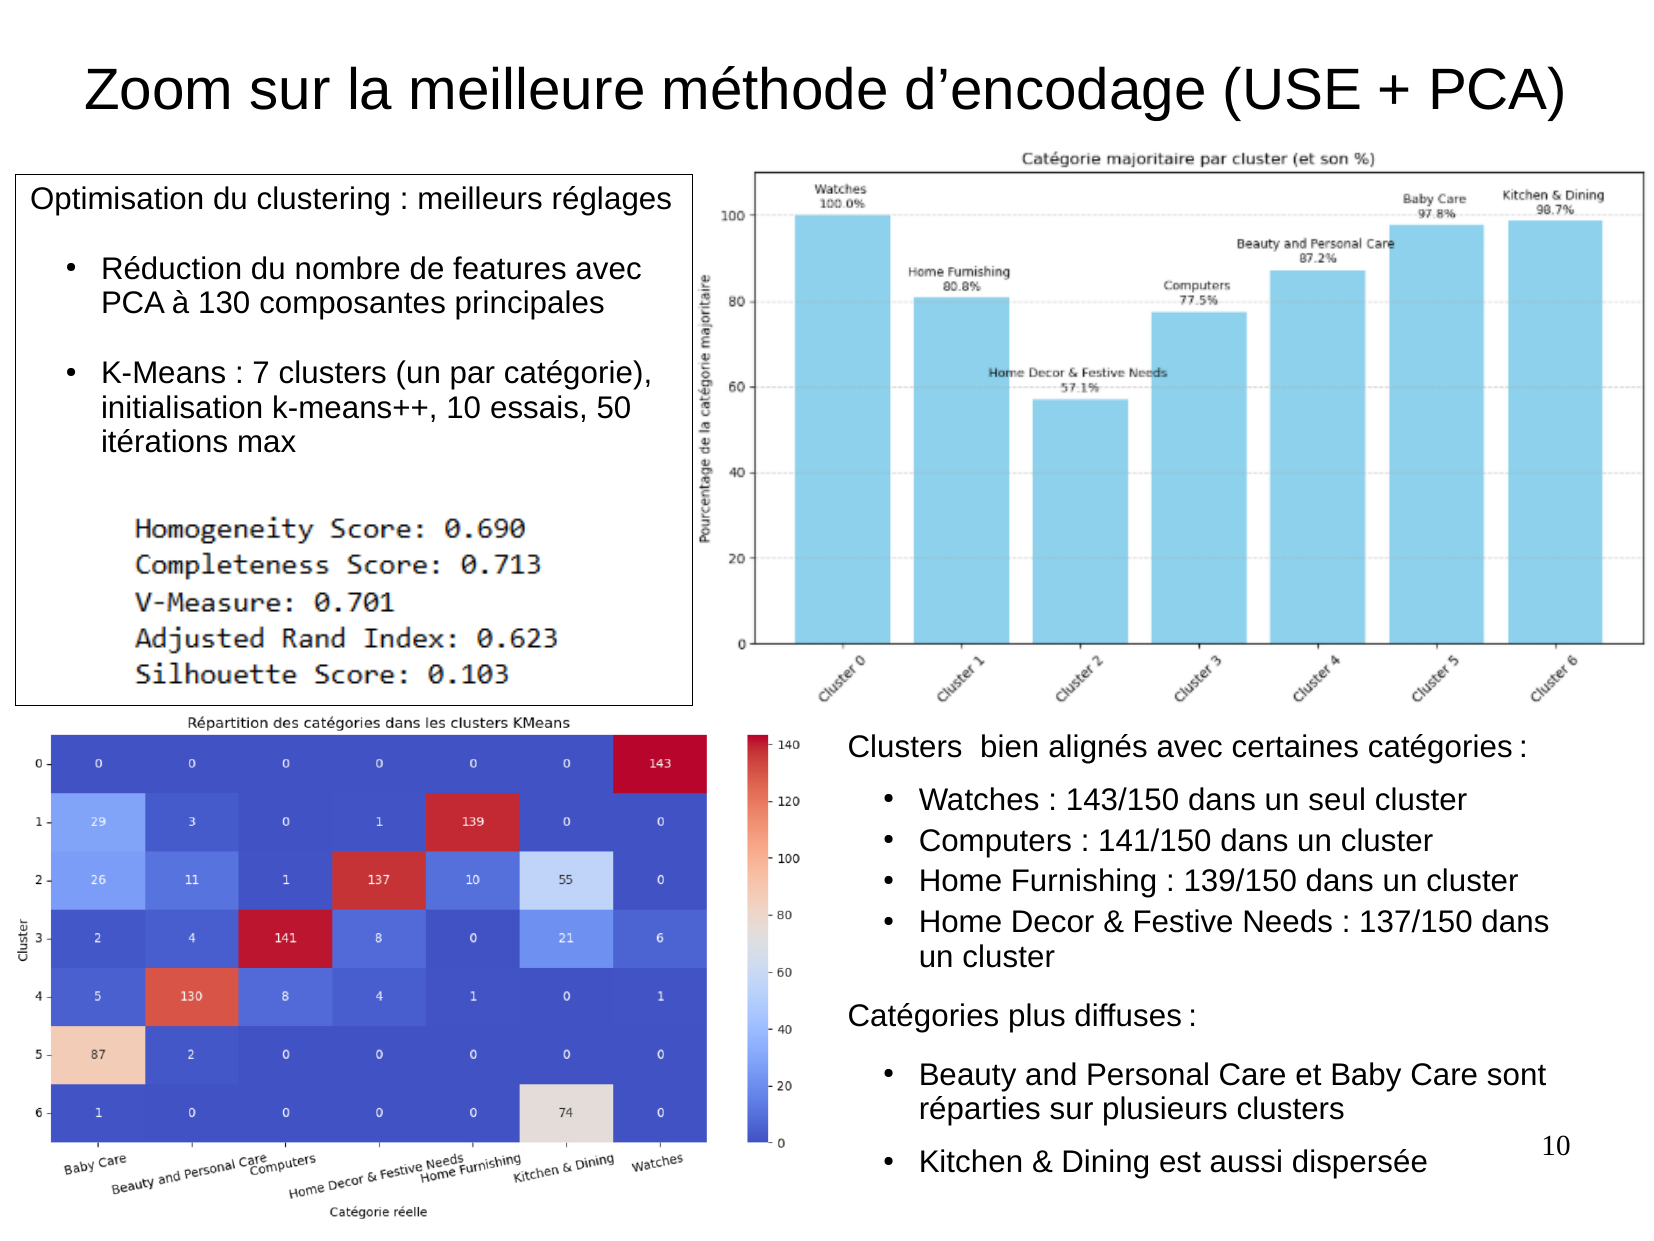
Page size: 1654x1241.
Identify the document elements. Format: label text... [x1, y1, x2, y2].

title Zoom sur la meilleure méthode d’encodage (USE + PCA) [82, 49, 1571, 129]
picture [13, 147, 1654, 1222]
text_box Optimisation du clustering : meilleurs réglages Réduction du nombre de features avec PCA à 130 composantes principales K-Means : 7 clusters (un par catégorie), initialisation k-means++, 10 essais, 50 itérations max [15, 174, 693, 706]
text_box Clusters bien alignés avec certaines catégories : Watches : 143/150 dans un seul cluster Computers : 141/150 dans un cluster Home Furnishing : 139/150 dans un cluster Home Decor & Festive Needs : 137/150 dans un cluster Catégories plus diffuses : Beauty and Personal Care et Baby Care sont réparties sur plusieurs clusters Kitchen & Dining est aussi dispersée [833, 722, 1593, 1187]
